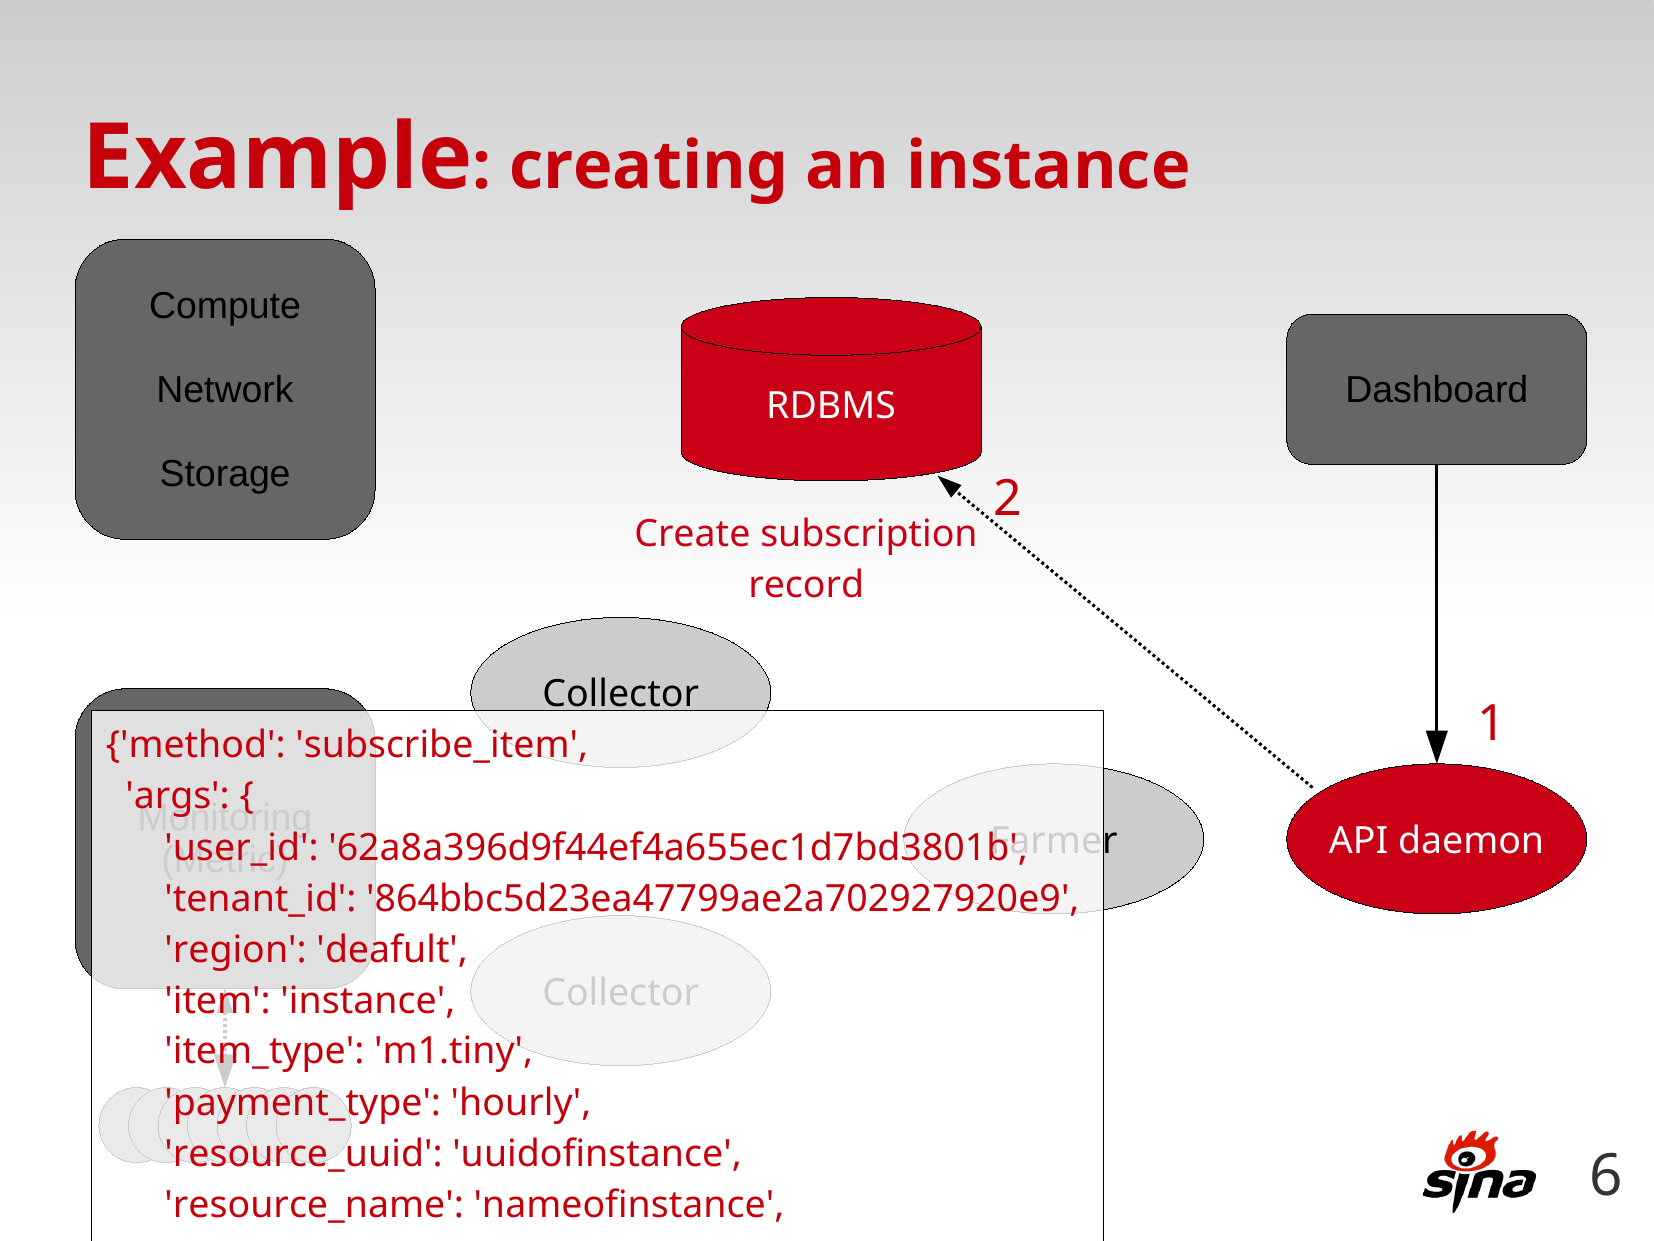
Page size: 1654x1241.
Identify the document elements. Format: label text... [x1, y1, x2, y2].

text_box API daemon [1286, 763, 1587, 914]
text_box Farmer [1104, 768, 1204, 910]
text_box Compute Network Storage [75, 239, 376, 540]
title Example: creating an instance [82, 49, 1571, 257]
text_box Monitoring (Metric) [75, 688, 366, 976]
text_box 1 [1462, 679, 1534, 751]
text_box Collector [470, 617, 771, 710]
text_box Dashboard [1286, 314, 1587, 465]
picture [1394, 1087, 1564, 1241]
text_box 2 [978, 454, 1051, 526]
text_box Create subscription record [574, 499, 1039, 599]
text_box {'method': 'subscribe_item', 'args': { 'user_id': '62a8a396d9f44ef4a655ec1d7bd3801b', 'tenant_id': '864bbc5d23ea47799ae2a702927920e9', 'region': 'deafult', 'item': 'instance', 'item_type': 'm1.tiny', 'payment_type': 'hourly', 'resource_uuid': 'uuidofinstance', 'resource_name': 'nameofinstance', }} [91, 710, 1104, 1188]
text_box RDBMS [681, 297, 982, 481]
